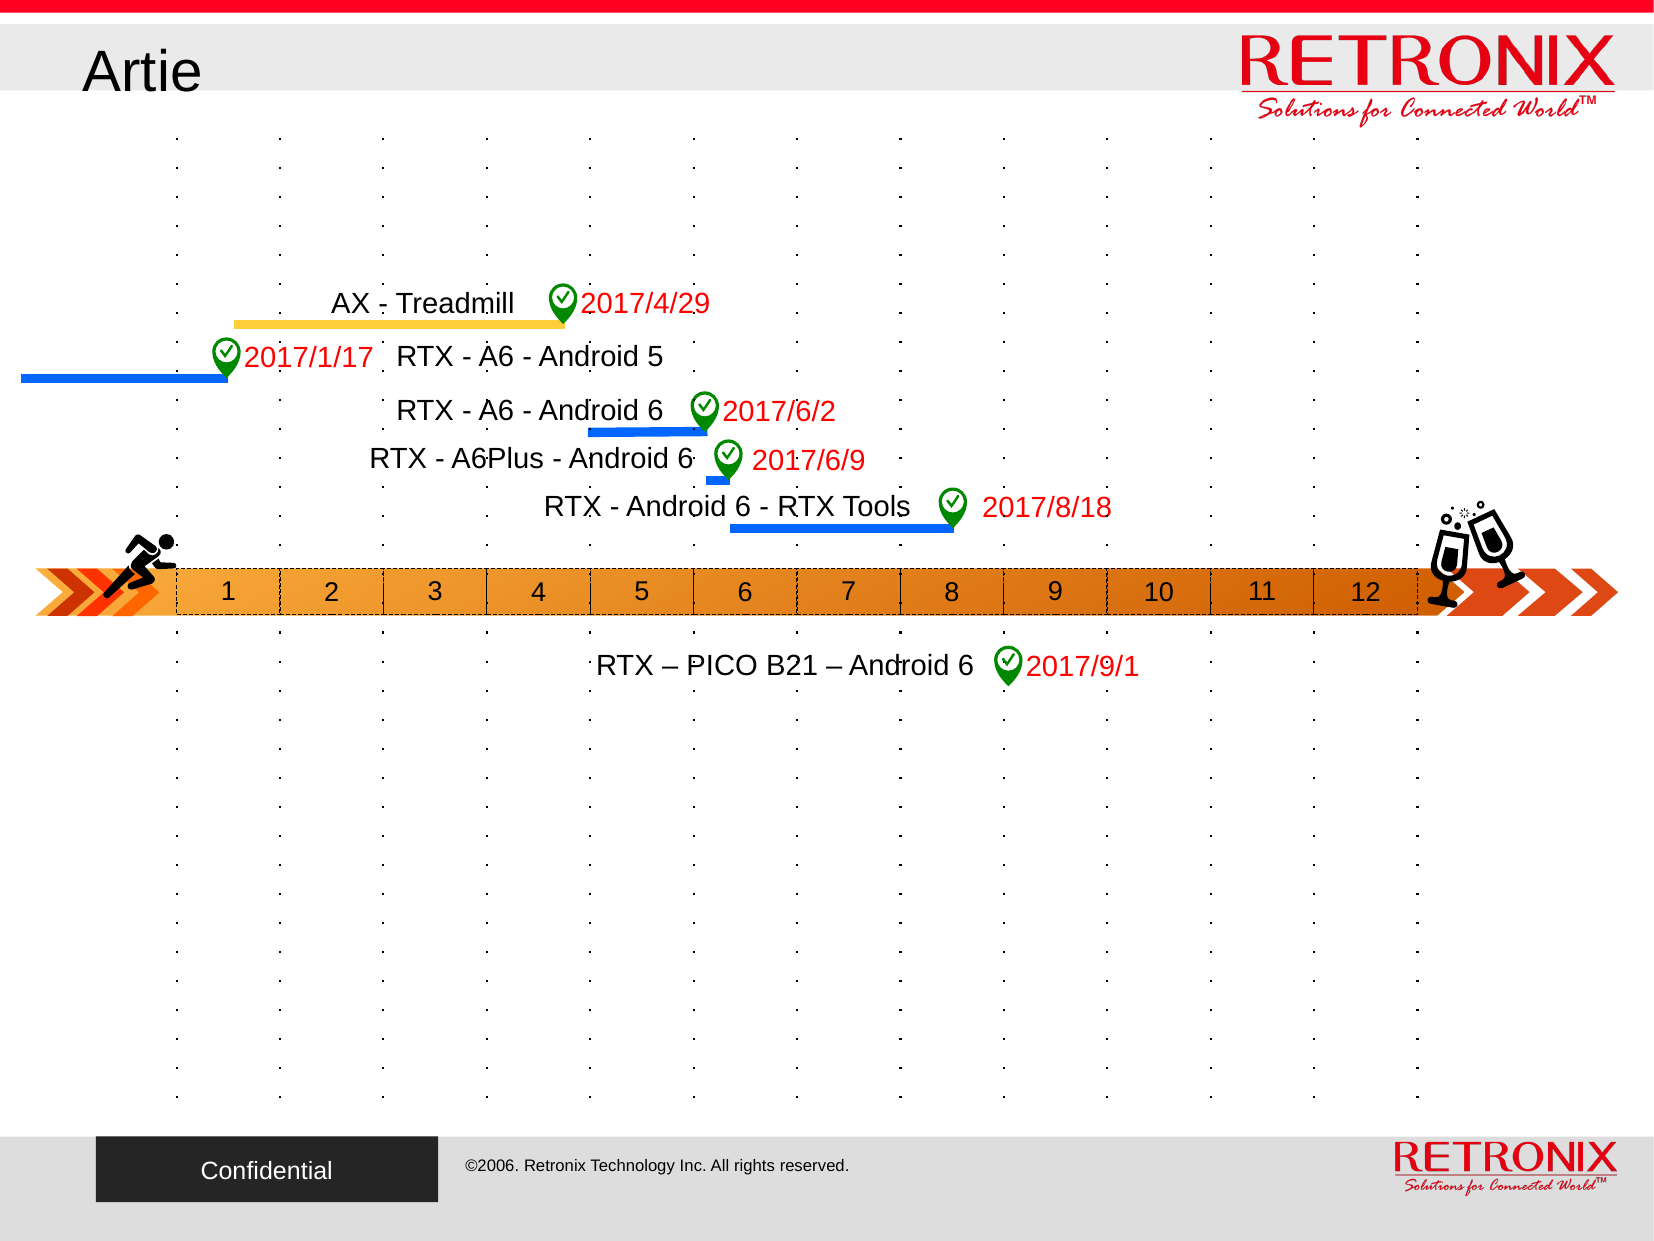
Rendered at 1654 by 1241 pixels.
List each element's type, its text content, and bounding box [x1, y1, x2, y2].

text_box 7 [796, 568, 900, 615]
text_box [1517, 568, 1583, 616]
text_box RTX - A6 - Android 5 [381, 330, 703, 378]
text_box 11 [1210, 568, 1313, 615]
text_box 2017/8/18 [967, 484, 1128, 532]
picture [1235, 31, 1621, 130]
picture [993, 645, 1024, 687]
picture [689, 391, 707, 432]
text_box [1446, 610, 1510, 616]
text_box 2017/1/17 [229, 333, 390, 382]
text_box RTX – PICO B21 – Android 6 [581, 638, 1006, 686]
text_box 2017/6/9 [737, 436, 881, 480]
text_box 5 [590, 568, 693, 615]
picture [211, 337, 229, 379]
picture [1391, 1139, 1621, 1198]
text_box AX - Treadmill [316, 277, 561, 325]
picture [937, 487, 967, 529]
text_box [1570, 568, 1619, 616]
text_box 2017/4/29 [565, 279, 726, 328]
picture [1422, 498, 1530, 610]
text_box 8 [900, 568, 1003, 615]
text_box 10 [1106, 568, 1210, 615]
text_box 3 [383, 568, 486, 615]
text_box 12 [1313, 568, 1418, 615]
text_box 2 [279, 568, 383, 615]
text_box 1 [176, 568, 279, 615]
text_box RTX - Android 6 - RTX Tools [529, 480, 951, 528]
title Artie [82, 23, 1205, 119]
text_box RTX - A6Plus - Android 6 [354, 432, 726, 480]
text_box 2017/6/2 [707, 387, 852, 436]
picture [102, 533, 178, 599]
text_box RTX - A6 - Android 6 [381, 384, 703, 432]
text_box 2017/9/1 [1011, 642, 1155, 690]
text_box 4 [486, 568, 590, 615]
text_box [35, 568, 1444, 617]
text_box 6 [693, 568, 796, 615]
text_box 9 [1003, 568, 1106, 615]
picture [548, 283, 565, 325]
picture [713, 439, 737, 480]
